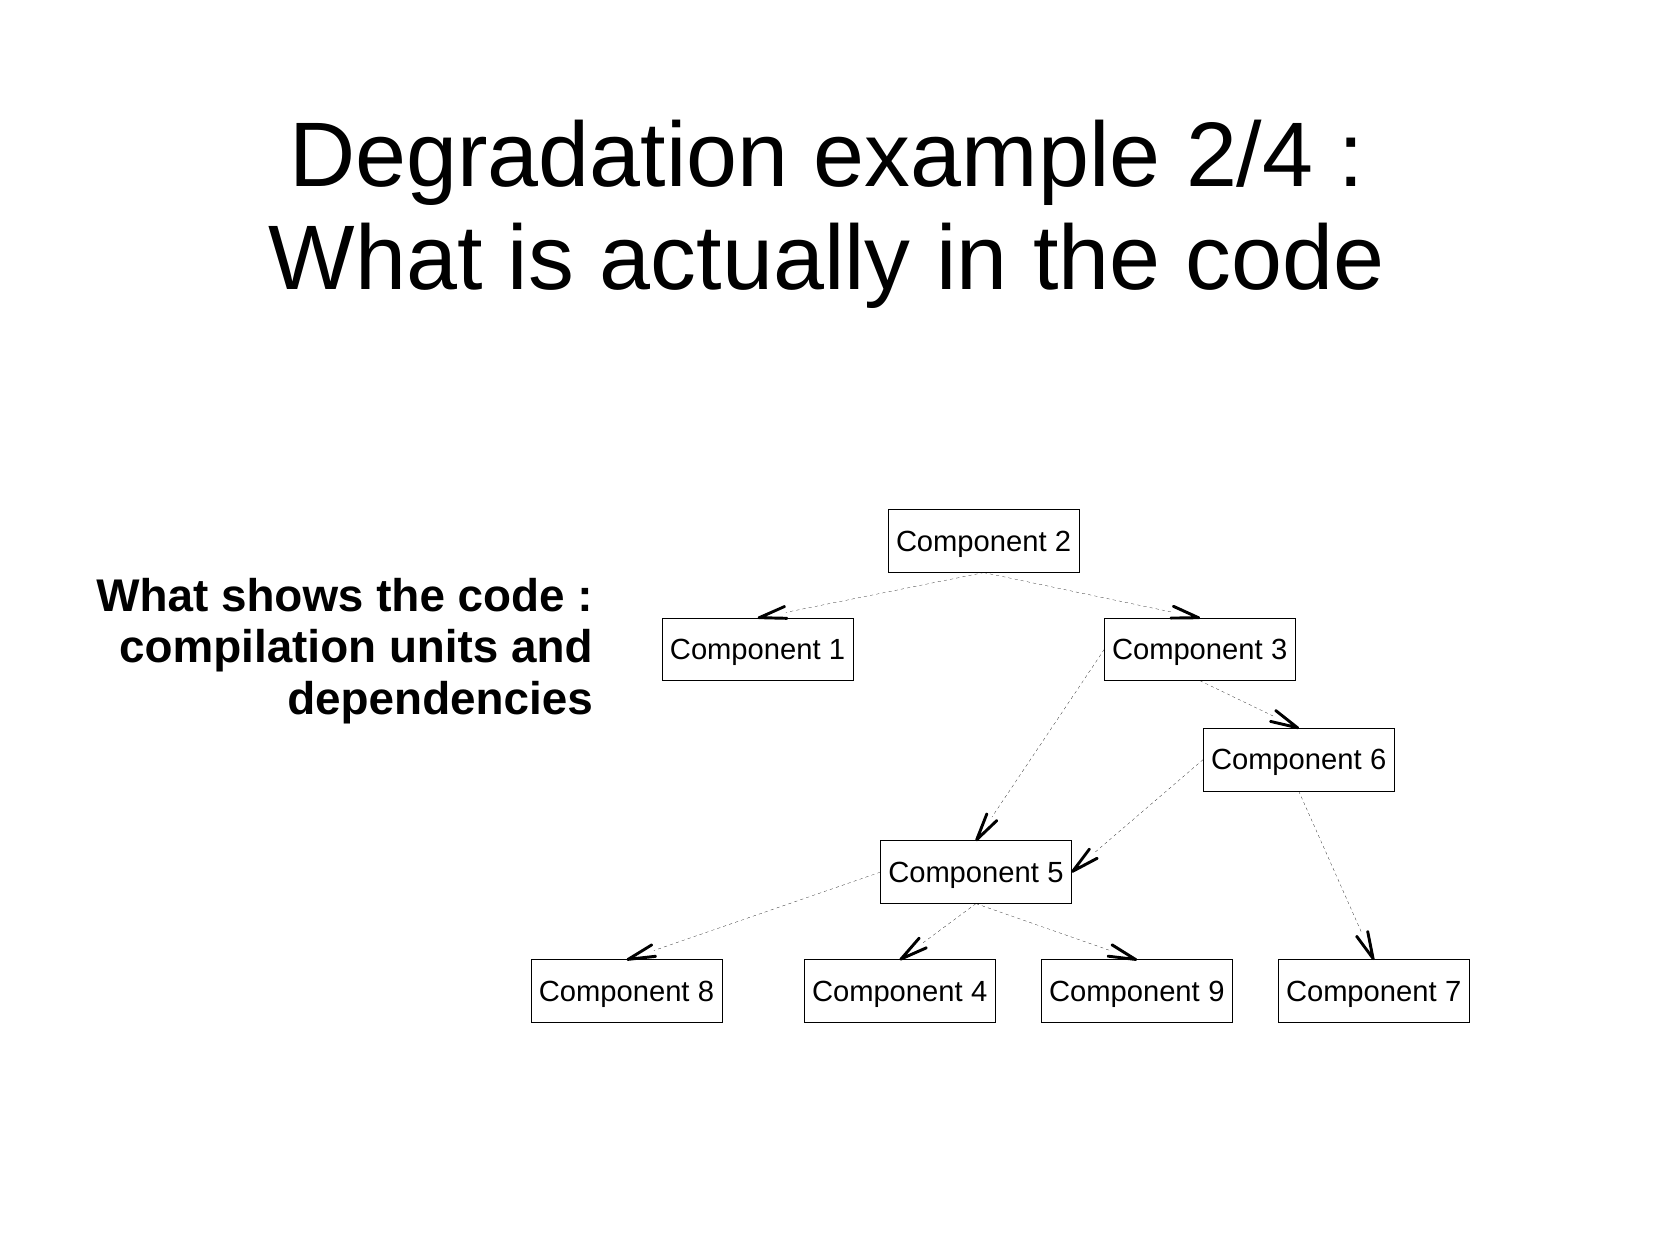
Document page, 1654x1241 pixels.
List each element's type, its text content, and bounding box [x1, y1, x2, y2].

text_box Component 4 [804, 959, 996, 1023]
text_box Component 9 [1041, 959, 1233, 1023]
text_box Component 2 [888, 509, 1080, 573]
text_box Component 1 [662, 618, 854, 681]
text_box Component 5 [880, 840, 1072, 904]
text_box Component 3 [1104, 618, 1296, 681]
text_box Component 8 [531, 959, 723, 1023]
text_box Component 7 [1278, 959, 1470, 1023]
text_box What shows the code : compilation units and dependencies [96, 570, 612, 787]
text_box Component 6 [1203, 728, 1395, 792]
title Degradation example 2/4 : What is actually in the code [121, 92, 1534, 321]
